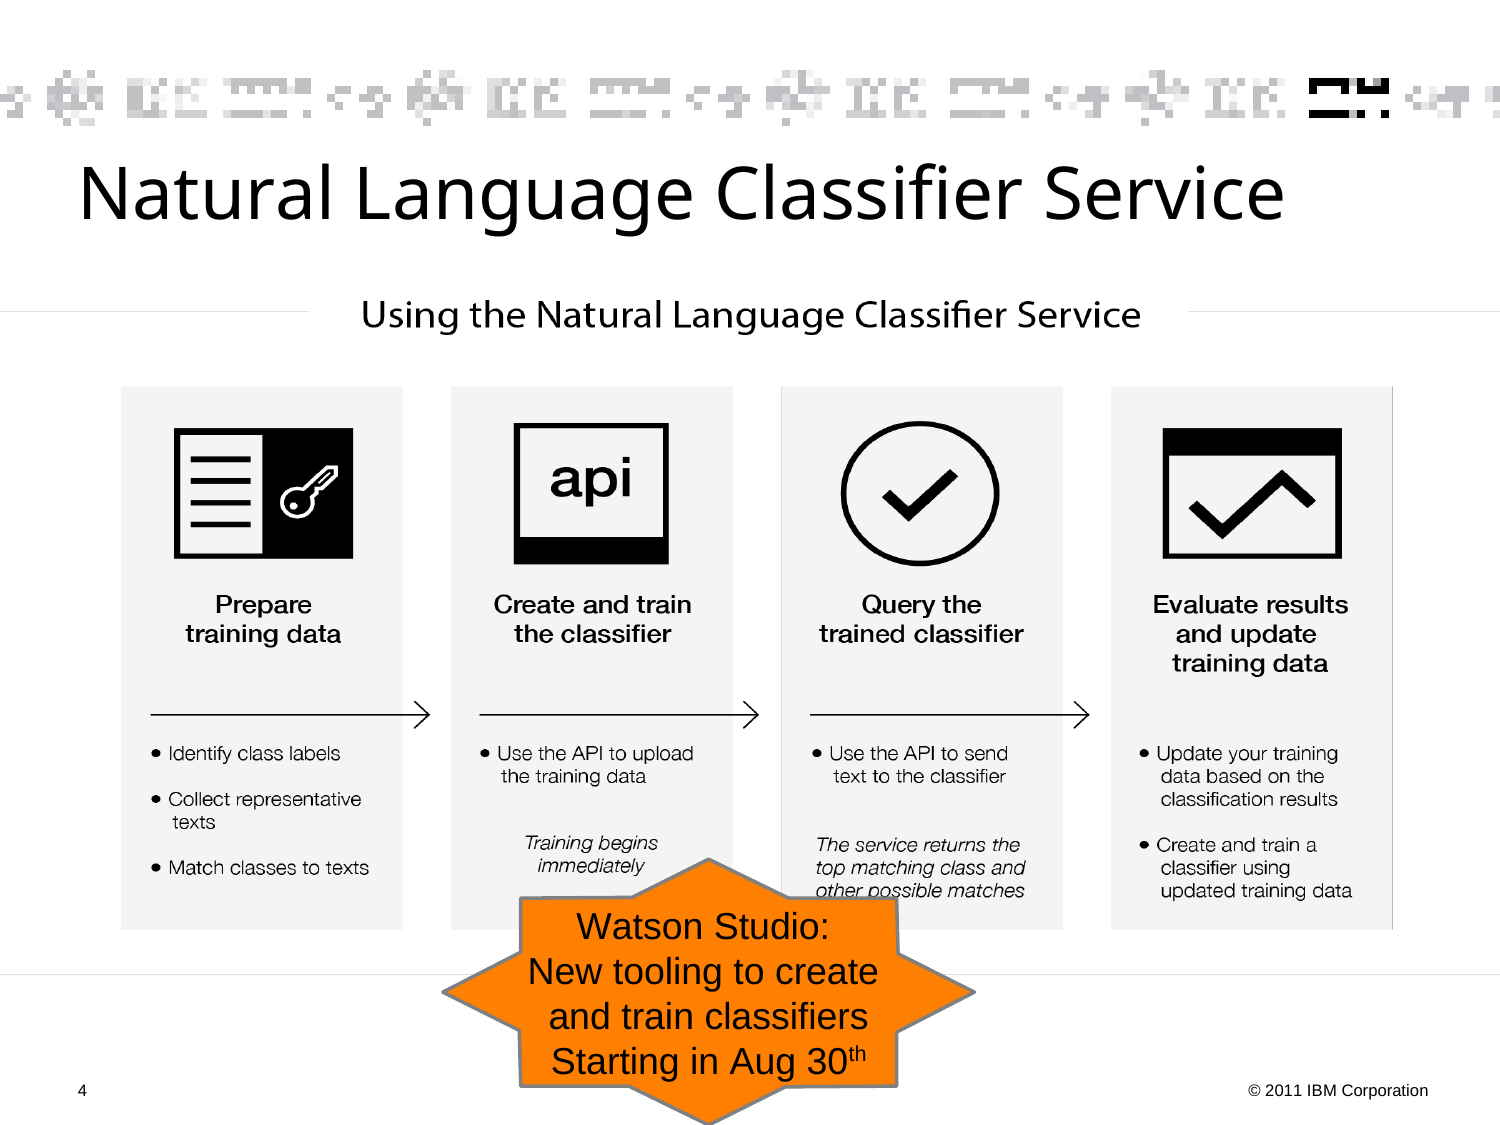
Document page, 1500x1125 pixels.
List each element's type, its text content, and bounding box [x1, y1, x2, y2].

title Natural Language Classifier Service [62, 149, 1488, 255]
text_box Watson Studio: New tooling to create and train classifiers Starting in Aug 30th [442, 859, 975, 1125]
picture [0, 0, 1500, 1125]
